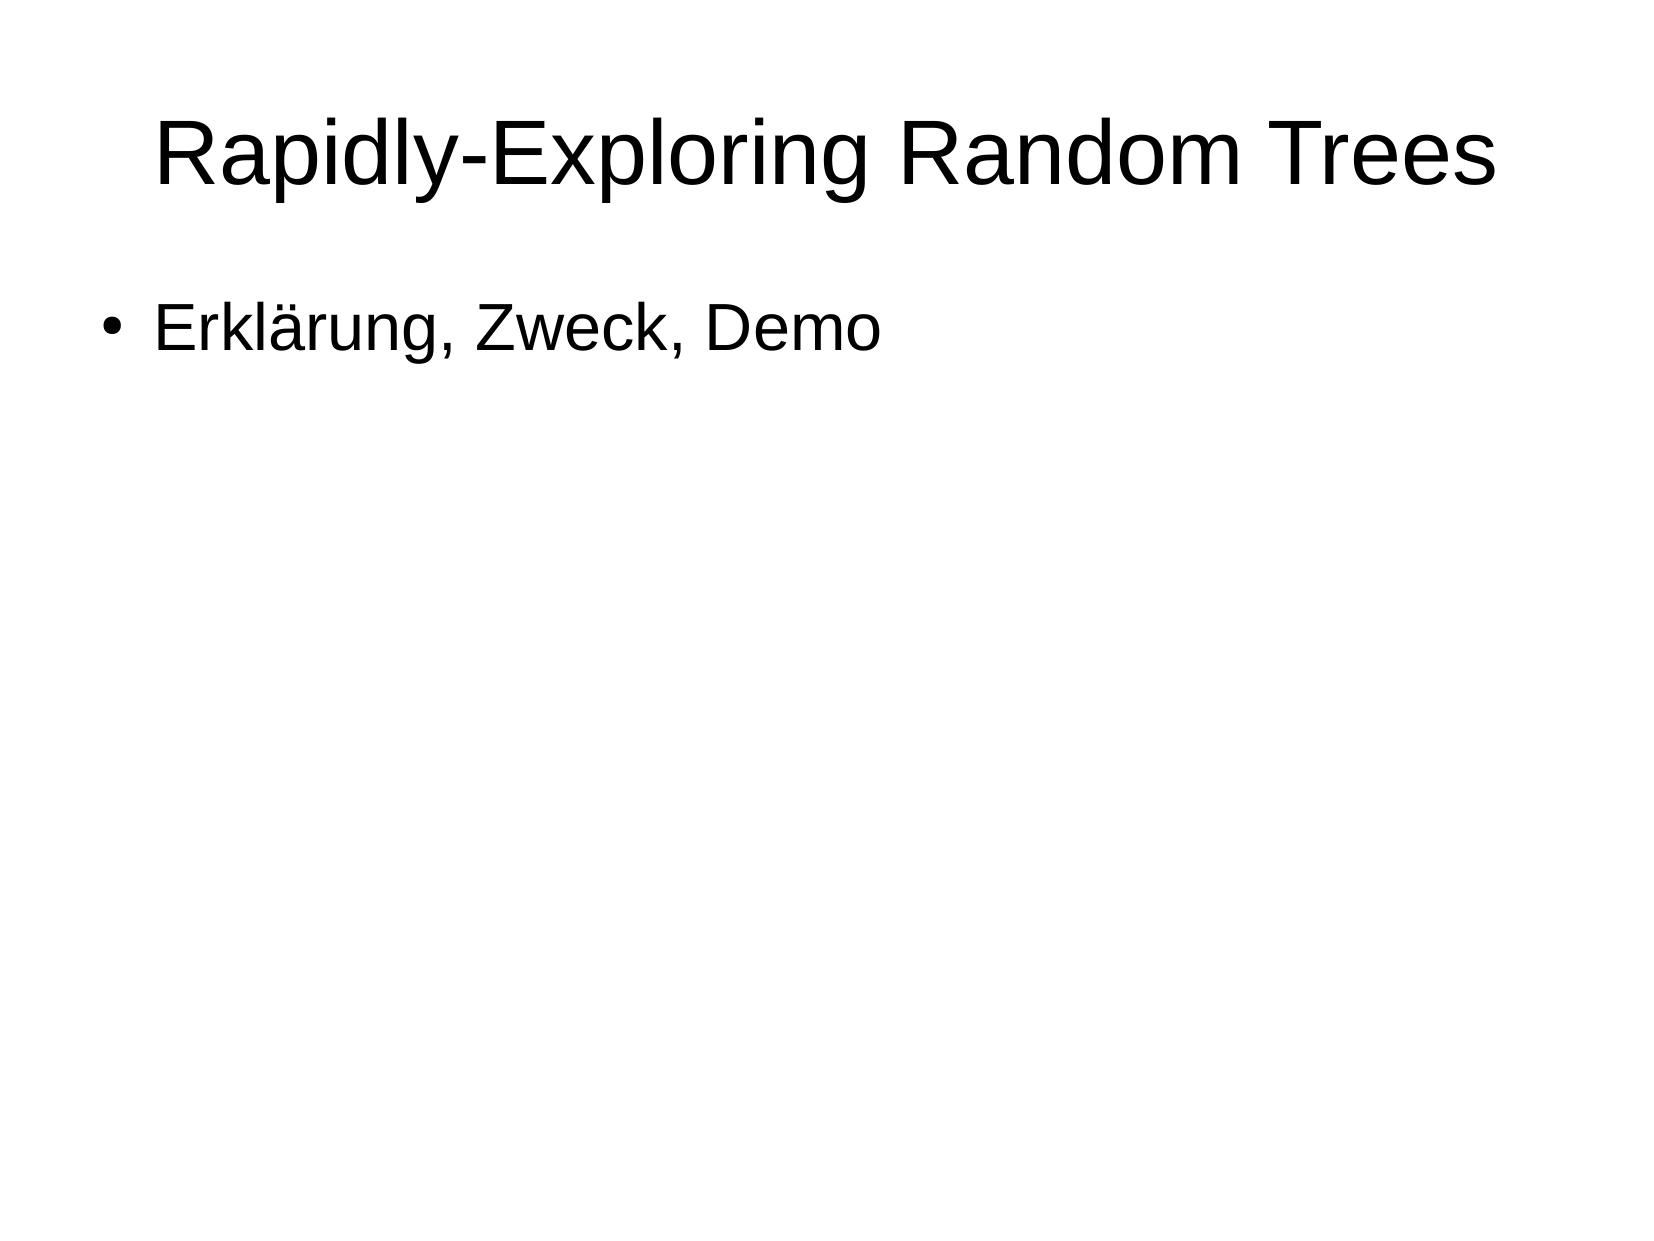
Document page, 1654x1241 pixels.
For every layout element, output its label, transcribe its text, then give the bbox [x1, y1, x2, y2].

list Erklärung, Zweck, Demo [82, 290, 1571, 1109]
title Rapidly-Exploring Random Trees [82, 49, 1571, 257]
